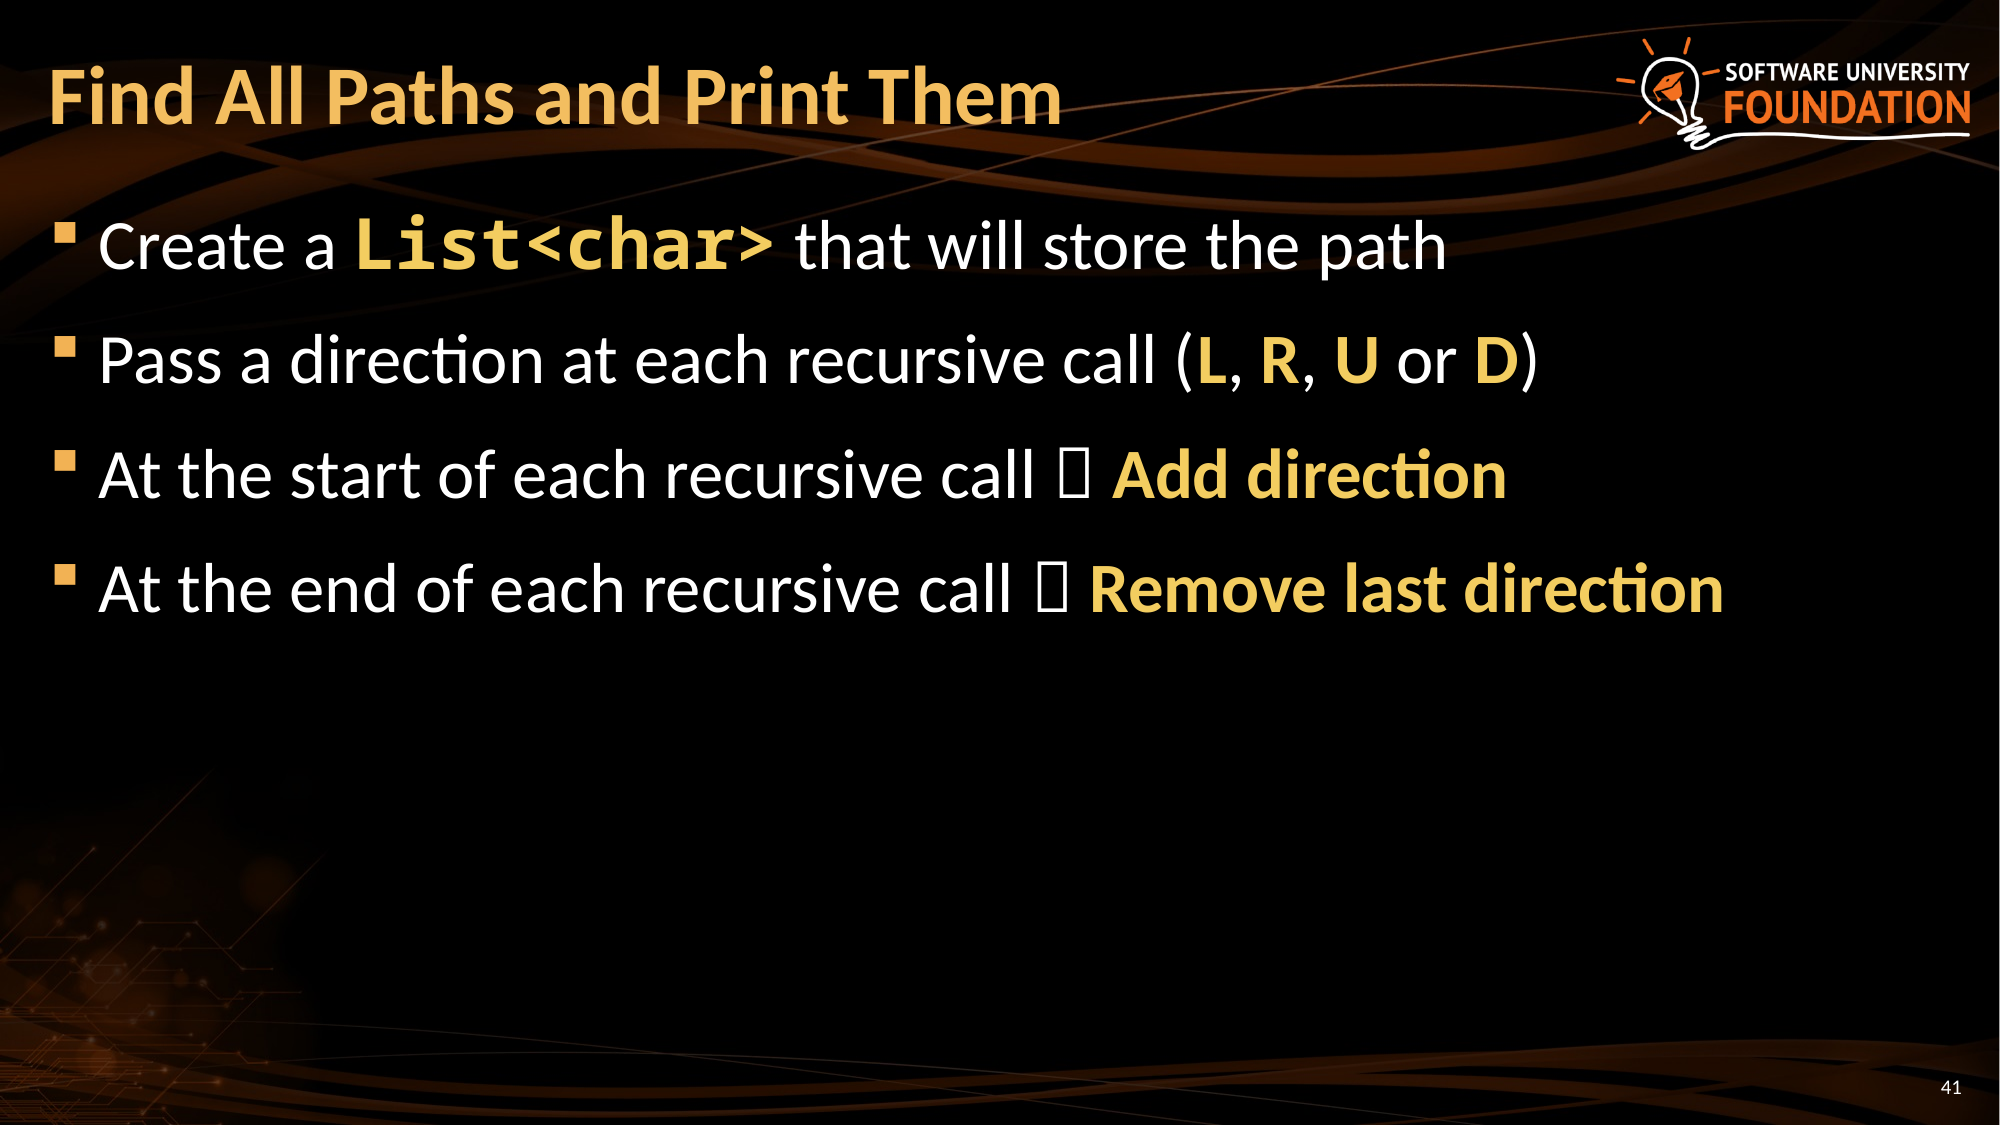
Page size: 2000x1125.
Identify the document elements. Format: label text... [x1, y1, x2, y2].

title Find All Paths and Print Them [30, 6, 1602, 189]
picture [0, 0, 2000, 1125]
list Create a List<char> that will store the path Pass a direction at each recursive call (L, R, U or D) At the start of each recursive call  Add direction At the end of each recursive call  Remove last direction [31, 188, 1968, 1103]
